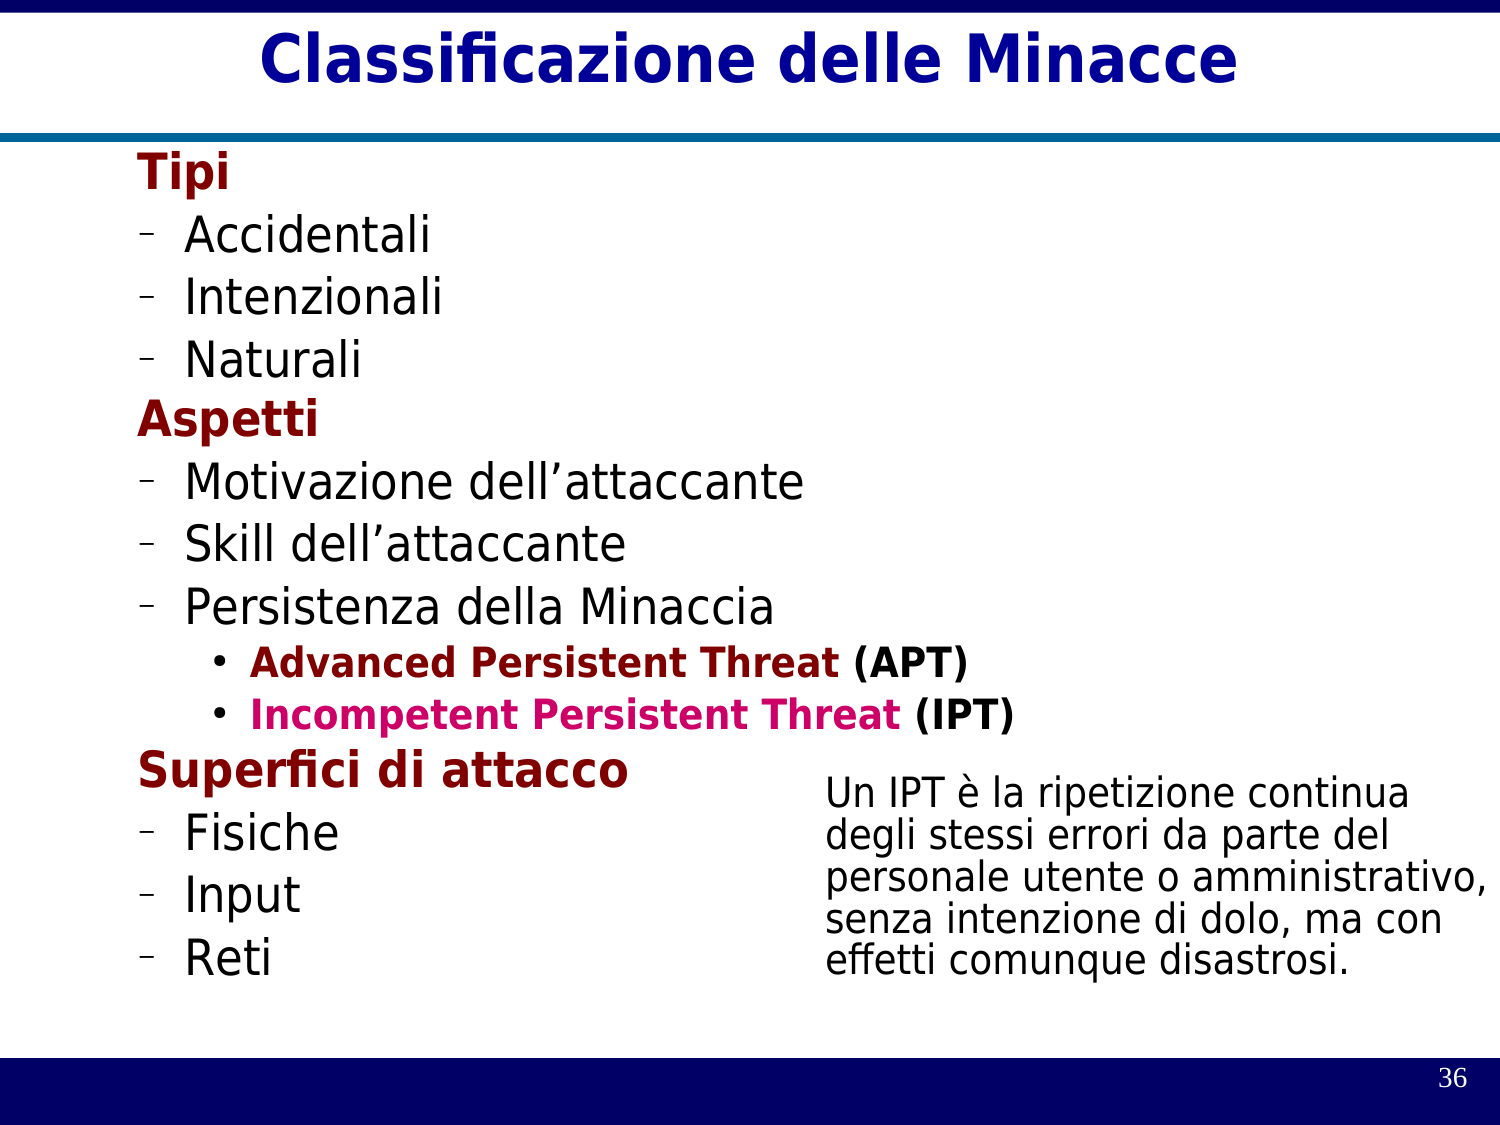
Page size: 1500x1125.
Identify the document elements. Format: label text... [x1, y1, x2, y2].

list Tipi Accidentali Intenzionali Naturali Aspetti Motivazione dell’attaccante Skill dell’attaccante Persistenza della Minaccia Advanced Persistent Threat (APT) Incompetent Persistent Threat (IPT) Superfici di attacco Fisiche Input Reti [62, 149, 1438, 1030]
text_box Un IPT è la ripetizione continua degli stessi errori da parte del personale utente o amministrativo, senza intenzione di dolo, ma con effetti comunque disastrosi. [825, 774, 1489, 991]
title Classificazione delle Minacce [62, 0, 1438, 126]
